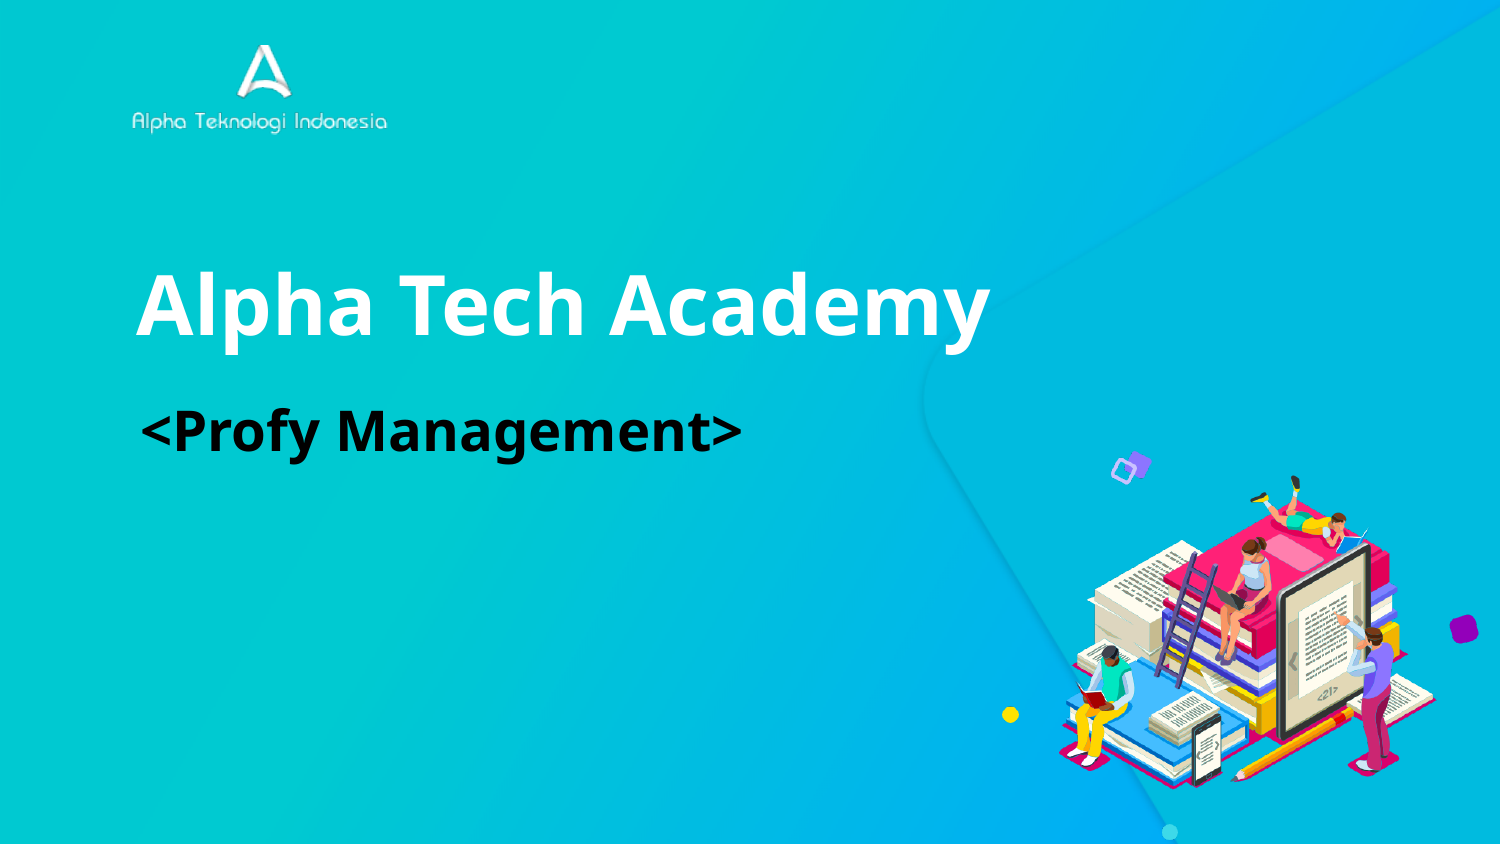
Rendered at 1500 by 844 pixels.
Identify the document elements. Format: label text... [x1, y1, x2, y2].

text_box <Profy Management> [125, 379, 1241, 549]
text_box Alpha Tech Academy [46, 150, 1445, 368]
picture [1003, 707, 1018, 722]
picture [0, 0, 1500, 844]
